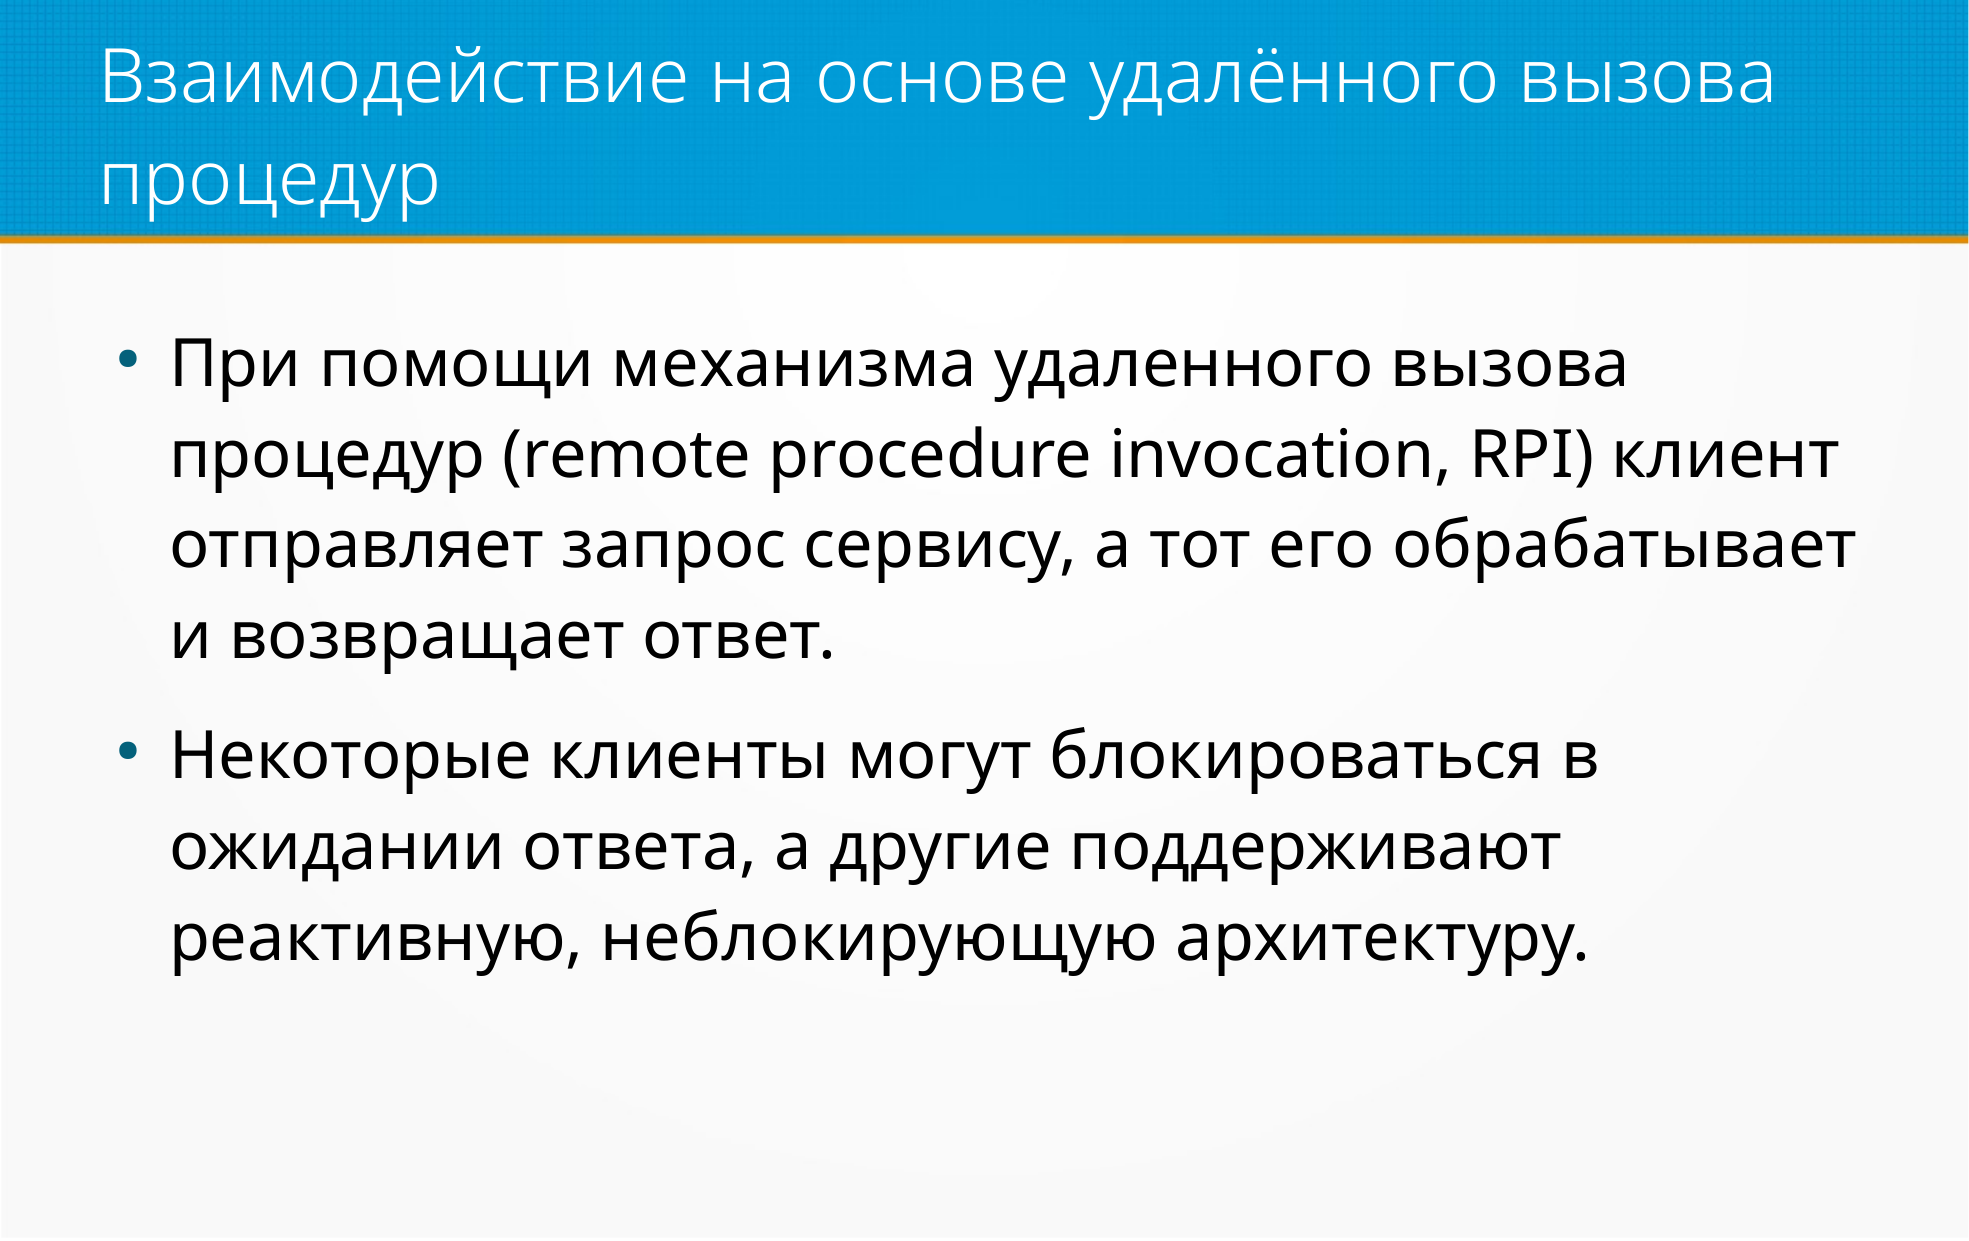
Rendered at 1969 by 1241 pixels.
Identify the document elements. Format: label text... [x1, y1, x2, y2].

title Взаимодействие на основе удалённого вызова процедур [98, 19, 1870, 227]
picture [0, 233, 1969, 1241]
list При помощи механизма удаленного вызова процедур (remote procedure invocation, RPI) клиент отправляет запрос сервису, а тот его обрабатывает и возвращает ответ. Некоторые клиенты могут блокироваться в ожидании ответа, а другие поддерживают реактивную, неблокирующую архитектуру. [98, 315, 1861, 1081]
